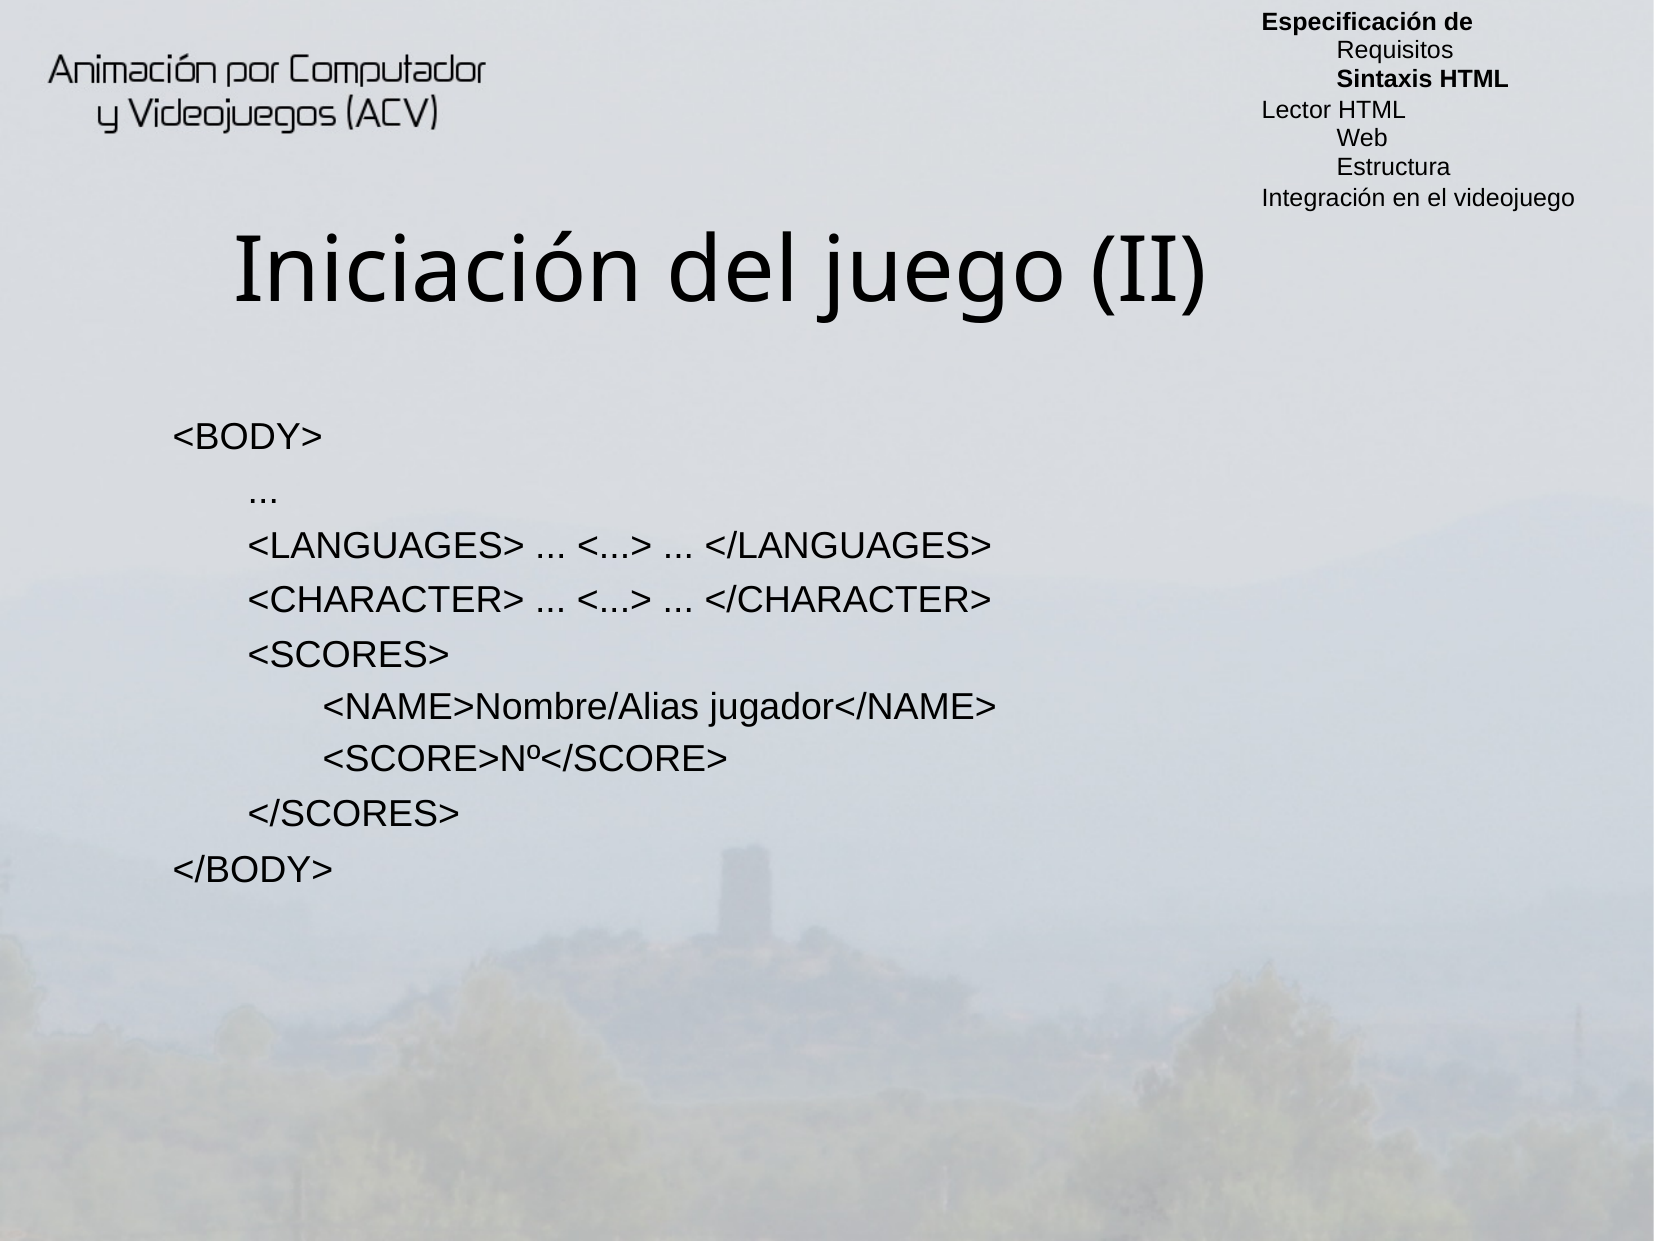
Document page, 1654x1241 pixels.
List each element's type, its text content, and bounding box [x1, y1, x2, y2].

title Iniciación del juego (II) [83, 169, 1359, 362]
picture [0, 0, 1654, 1241]
text_box Especificación de Requisitos Sintaxis HTML Lector HTML Web Estructura Integración en el videojuego [1171, 0, 1653, 326]
list <BODY> ... <LANGUAGES> ... <...> ... </LANGUAGES> <CHARACTER> ... <...> ... </CHARACTER> <SCORES> <NAME>Nombre/Alias jugador</NAME> <SCORE>Nº</SCORE> </SCORES> </BODY> [82, 328, 1595, 899]
